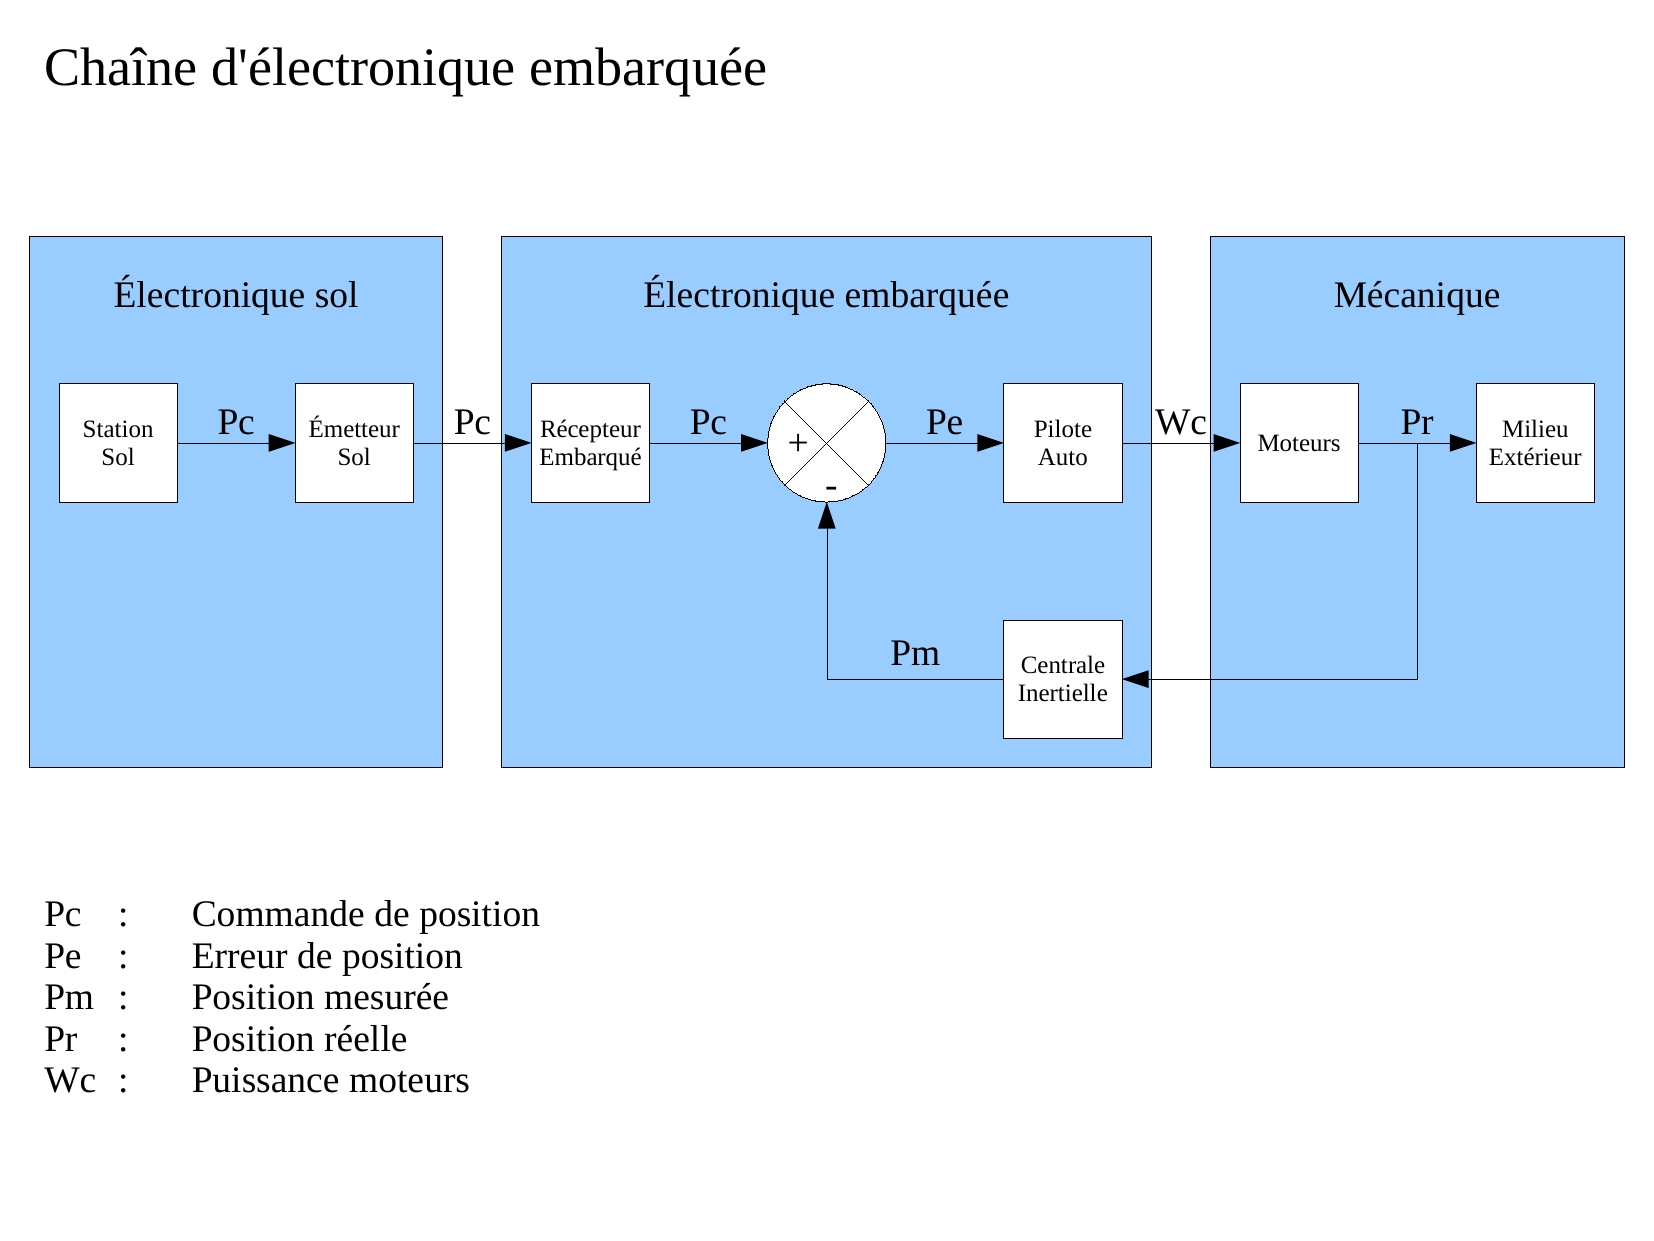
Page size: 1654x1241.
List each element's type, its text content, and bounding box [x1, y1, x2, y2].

text_box Centrale Inertielle [1003, 620, 1123, 739]
text_box Électronique embarquée [828, 444, 1152, 679]
text_box Pilote Auto [1003, 383, 1123, 503]
text_box Chaîne d'électronique embarquée [29, 29, 1625, 237]
text_box Récepteur Embarqué [531, 383, 650, 503]
text_box Milieu Extérieur [1476, 383, 1595, 503]
text_box + - [767, 383, 886, 503]
text_box Moteurs [1240, 383, 1359, 503]
text_box Pc : Commande de position Pe : Erreur de position Pm : Position mesurée Pr : Position réelle Wc : Puissance moteurs [29, 885, 1625, 1211]
text_box Électronique embarquée [501, 444, 1152, 768]
text_box Station Sol [59, 383, 178, 503]
text_box Électronique sol [29, 237, 443, 768]
text_box Électronique embarquée [501, 237, 1152, 443]
text_box Émetteur Sol [295, 383, 414, 503]
text_box Mécanique [1210, 444, 1417, 679]
text_box Mécanique [1210, 237, 1625, 768]
